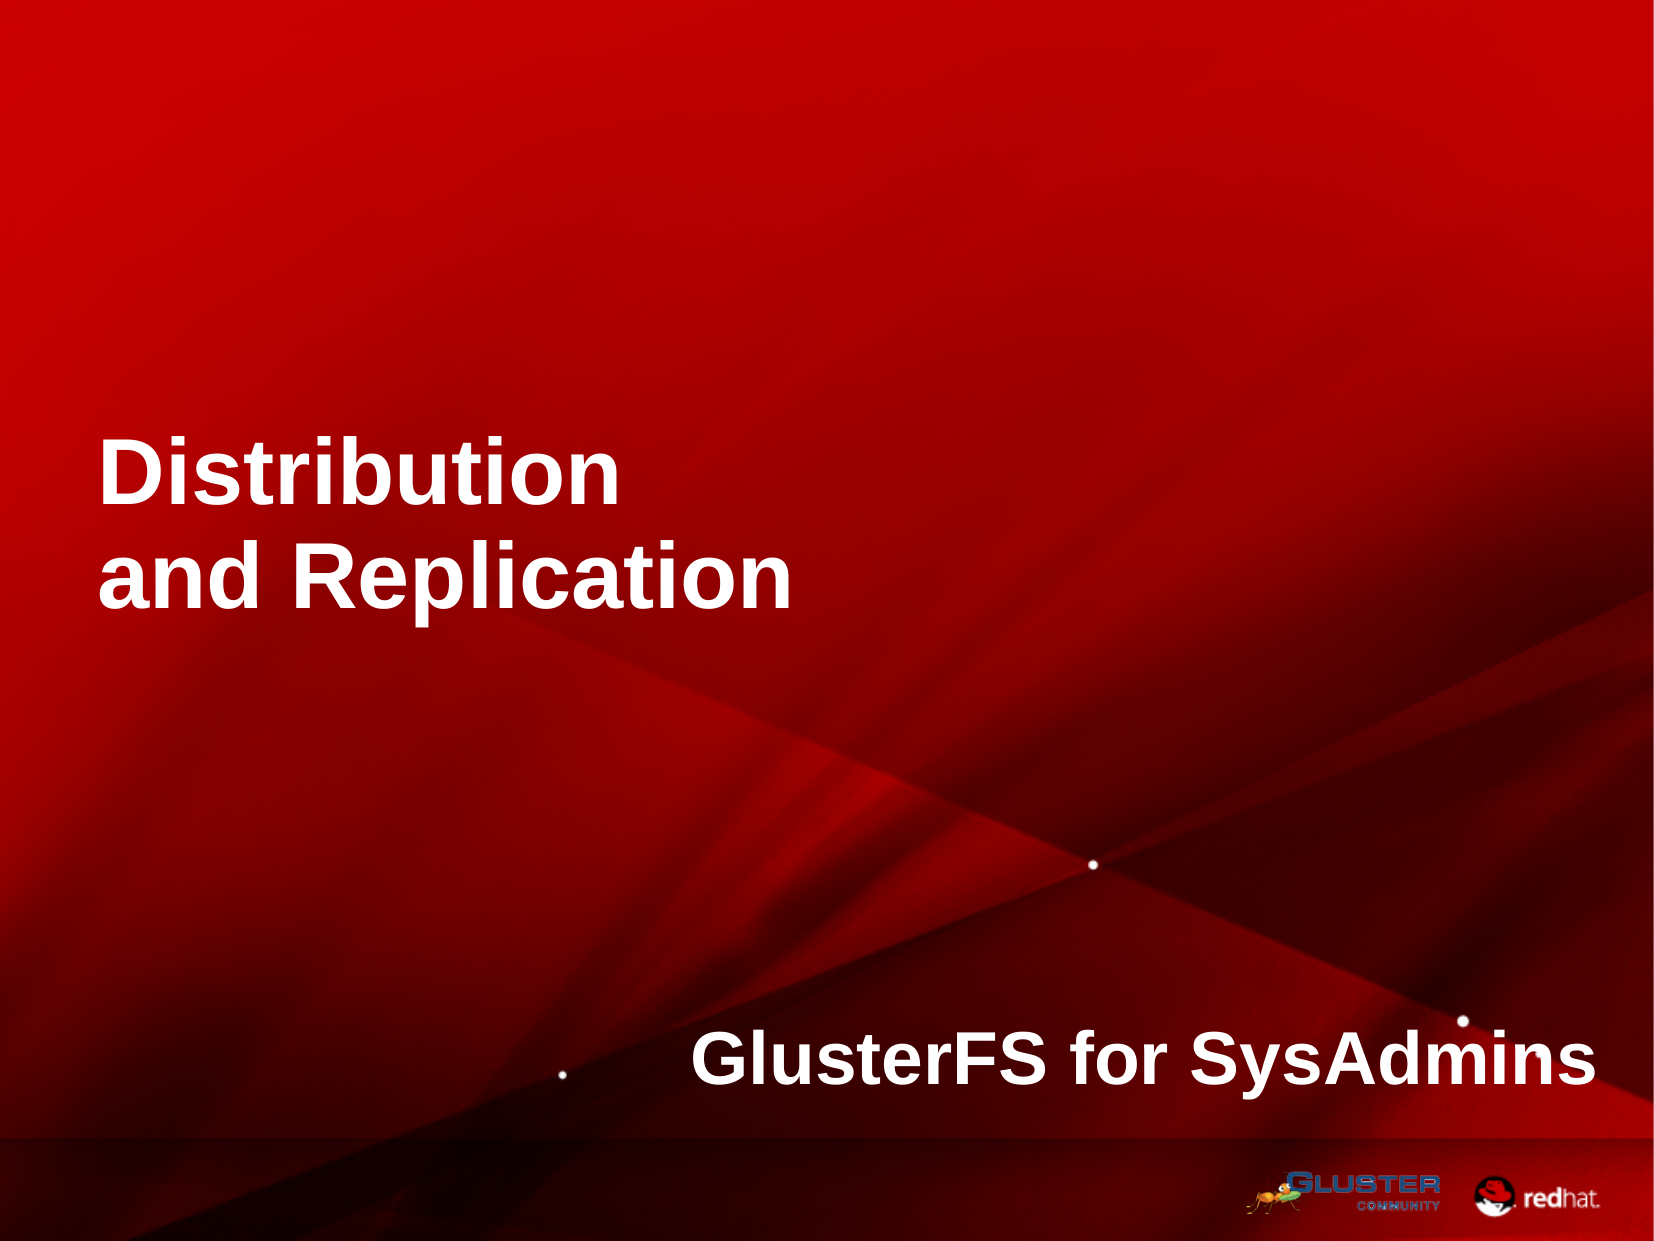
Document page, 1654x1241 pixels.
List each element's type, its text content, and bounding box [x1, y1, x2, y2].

title Distribution and Replication [97, 419, 1586, 630]
text_box GlusterFS for SysAdmins [675, 963, 1614, 1111]
picture [0, 0, 1654, 1241]
